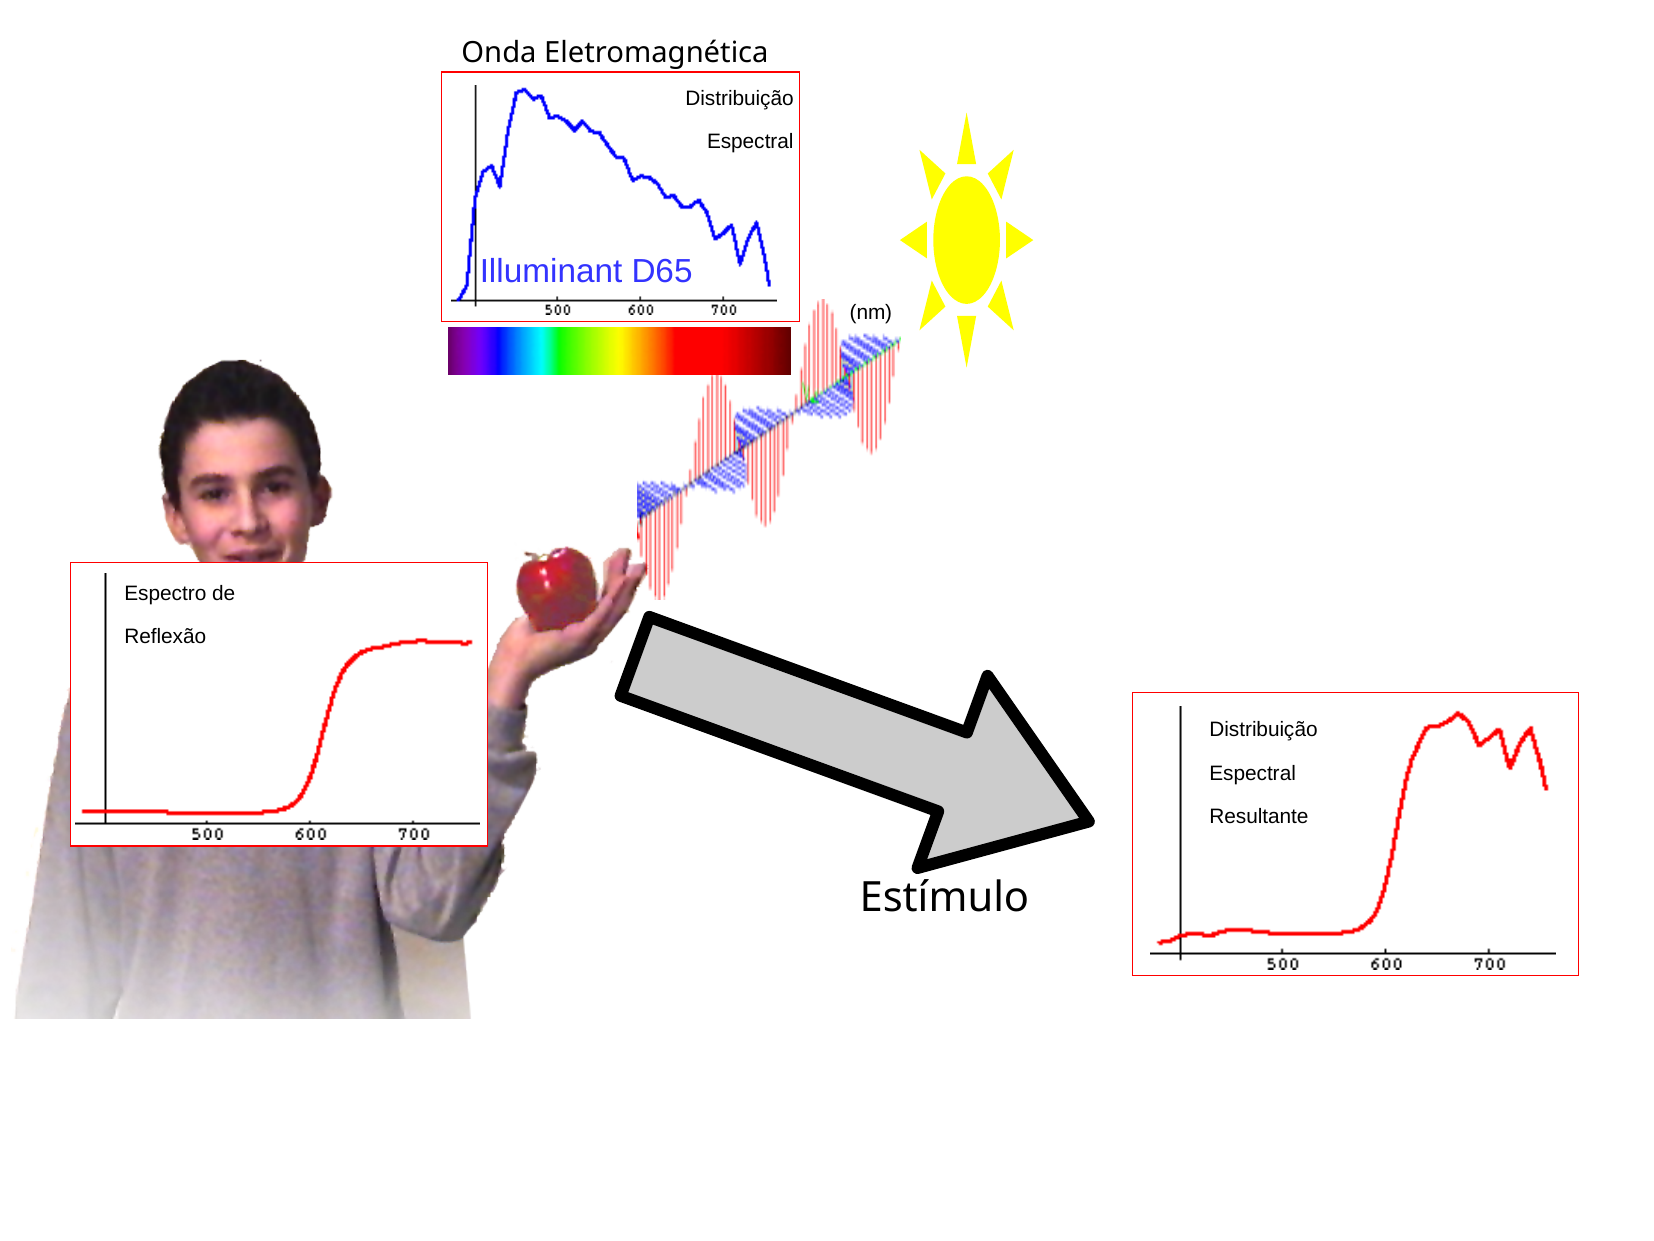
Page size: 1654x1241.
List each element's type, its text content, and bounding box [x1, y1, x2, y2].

text_box [919, 280, 946, 331]
text_box [1132, 692, 1579, 976]
text_box [956, 112, 977, 165]
text_box Illuminant D65 [465, 241, 708, 297]
text_box [919, 149, 946, 200]
text_box [1006, 221, 1034, 259]
text_box Distribuição Espectral [670, 76, 809, 161]
text_box Onda Eletromagnética [446, 25, 784, 76]
text_box [777, 161, 800, 299]
text_box [933, 176, 1000, 304]
text_box Espectro de Reflexão [109, 572, 250, 656]
text_box [987, 280, 1014, 331]
text_box [441, 71, 670, 322]
picture [1150, 706, 1556, 970]
text_box [620, 616, 1089, 862]
picture [11, 85, 901, 1019]
text_box [899, 221, 927, 259]
text_box Distribuição Espectral Resultante [1194, 708, 1333, 836]
text_box [70, 562, 488, 846]
text_box [956, 315, 977, 368]
text_box (nm) [834, 291, 908, 332]
text_box Estímulo [844, 862, 1045, 928]
text_box [987, 149, 1014, 200]
text_box [784, 71, 800, 76]
